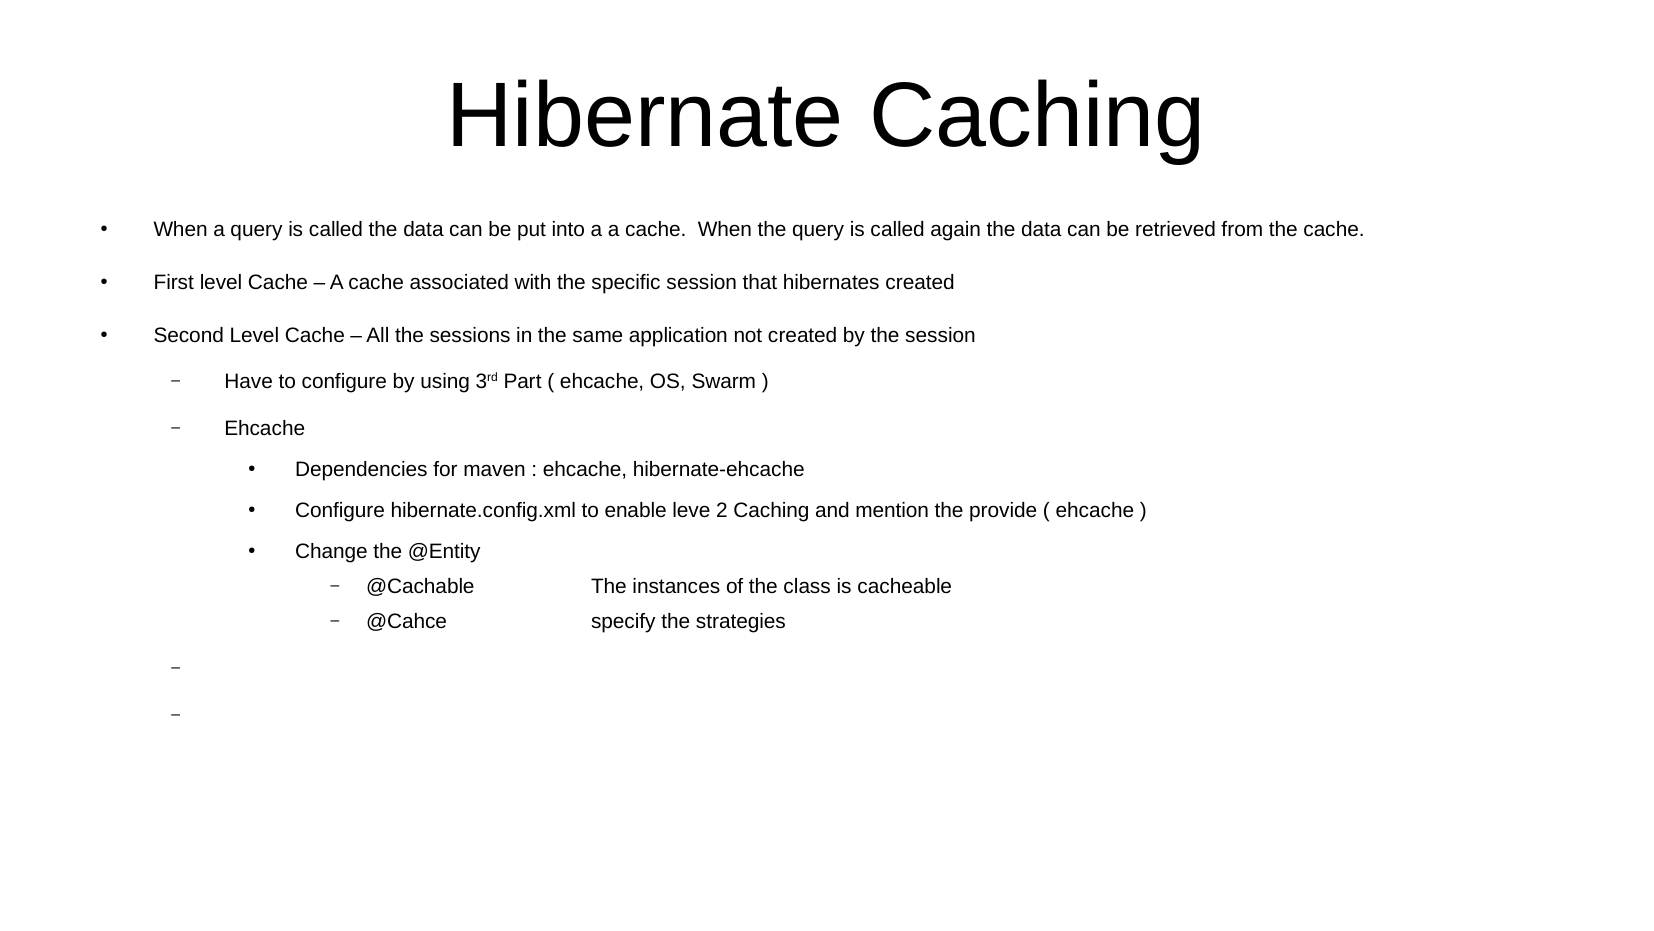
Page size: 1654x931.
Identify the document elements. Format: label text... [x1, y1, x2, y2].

list When a query is called the data can be put into a a cache. When the query is called again the data can be retrieved from the cache. First level Cache – A cache associated with the specific session that hibernates created Second Level Cache – All the sessions in the same application not created by the session Have to configure by using 3rd Part ( ehcache, OS, Swarm ) Ehcache Dependencies for maven : ehcache, hibernate-ehcache Configure hibernate.config.xml to enable leve 2 Caching and mention the provide ( ehcache ) Change the @Entity @Cachable The instances of the class is cacheable @Cahce specify the strategies [82, 217, 1621, 901]
title Hibernate Caching [82, 37, 1571, 193]
